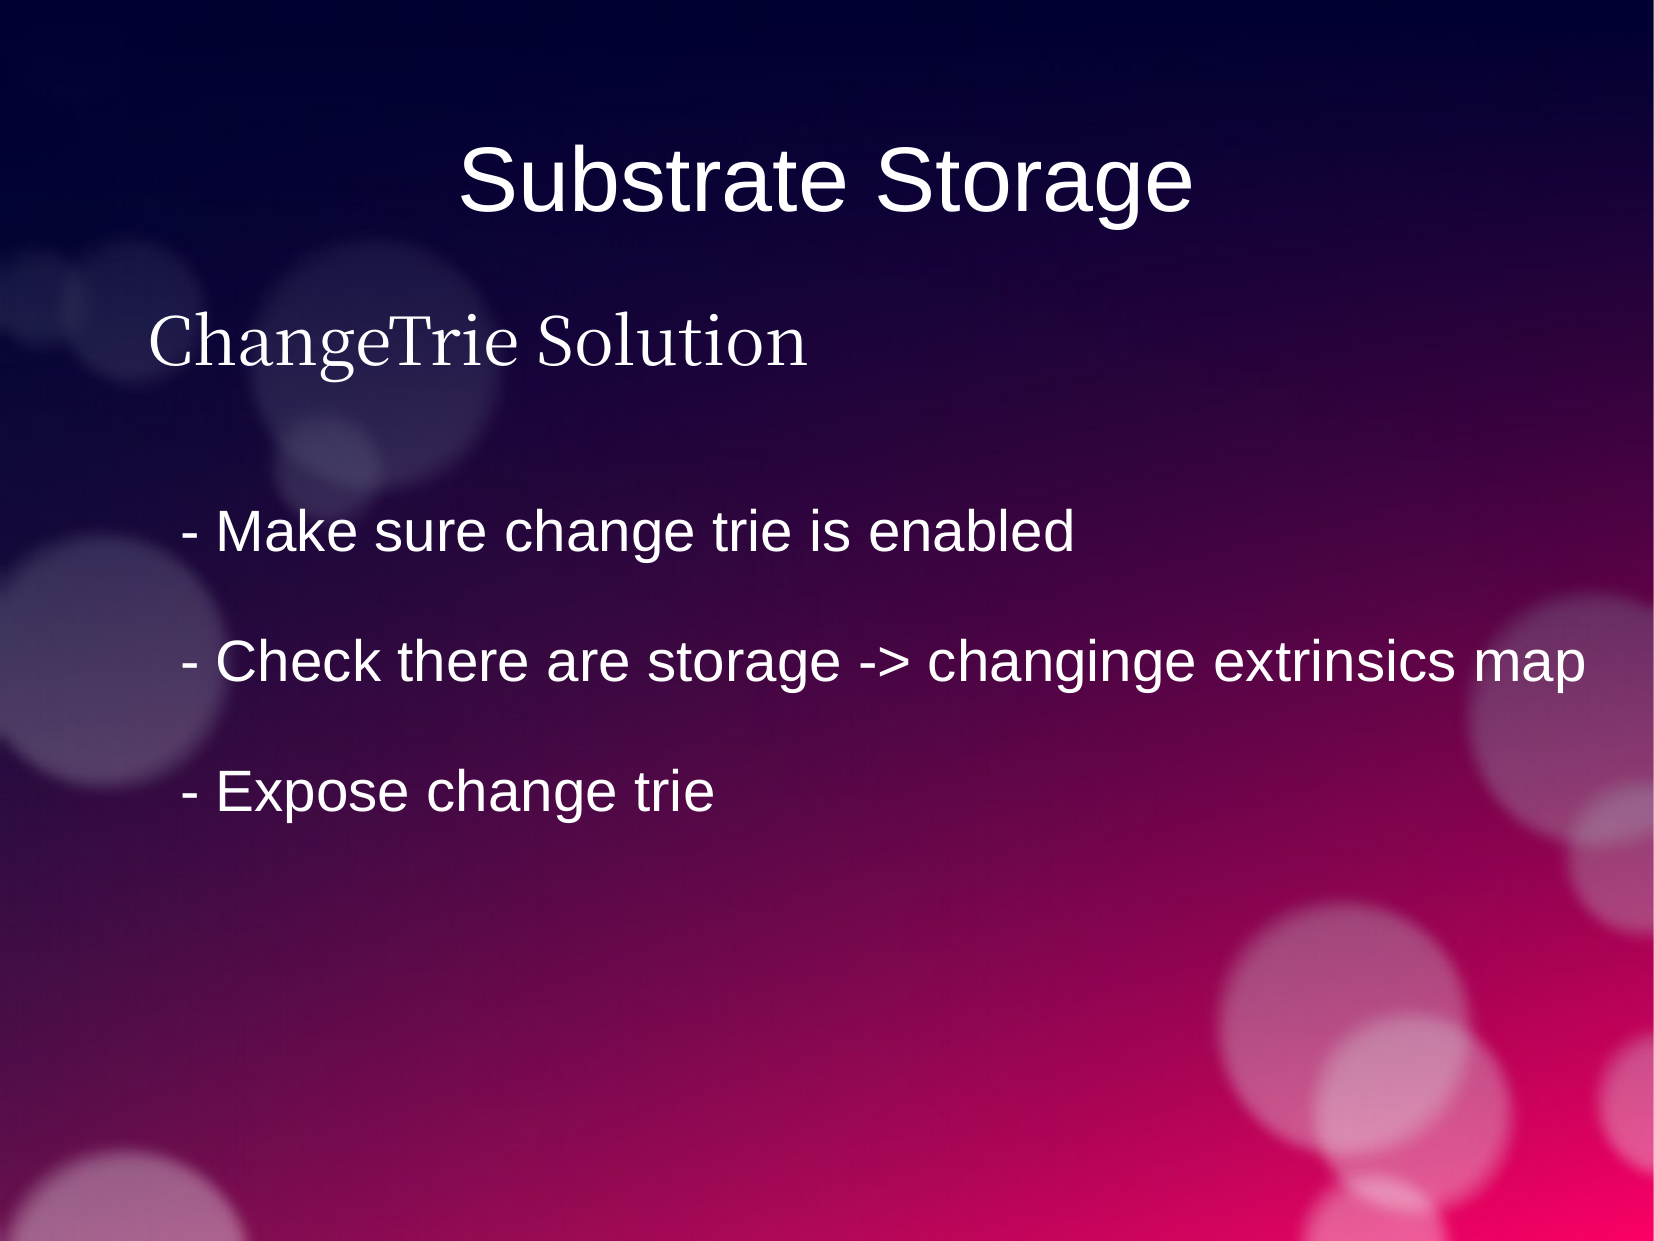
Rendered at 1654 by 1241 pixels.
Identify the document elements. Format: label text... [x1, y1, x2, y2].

picture [0, 0, 1654, 1241]
subtitle ChangeTrie Solution [59, 240, 898, 433]
text_box - Make sure change trie is enabled - Check there are storage -> changinge extrinsics map - Expose change trie [165, 491, 1619, 875]
title Substrate Storage [82, 76, 1571, 284]
